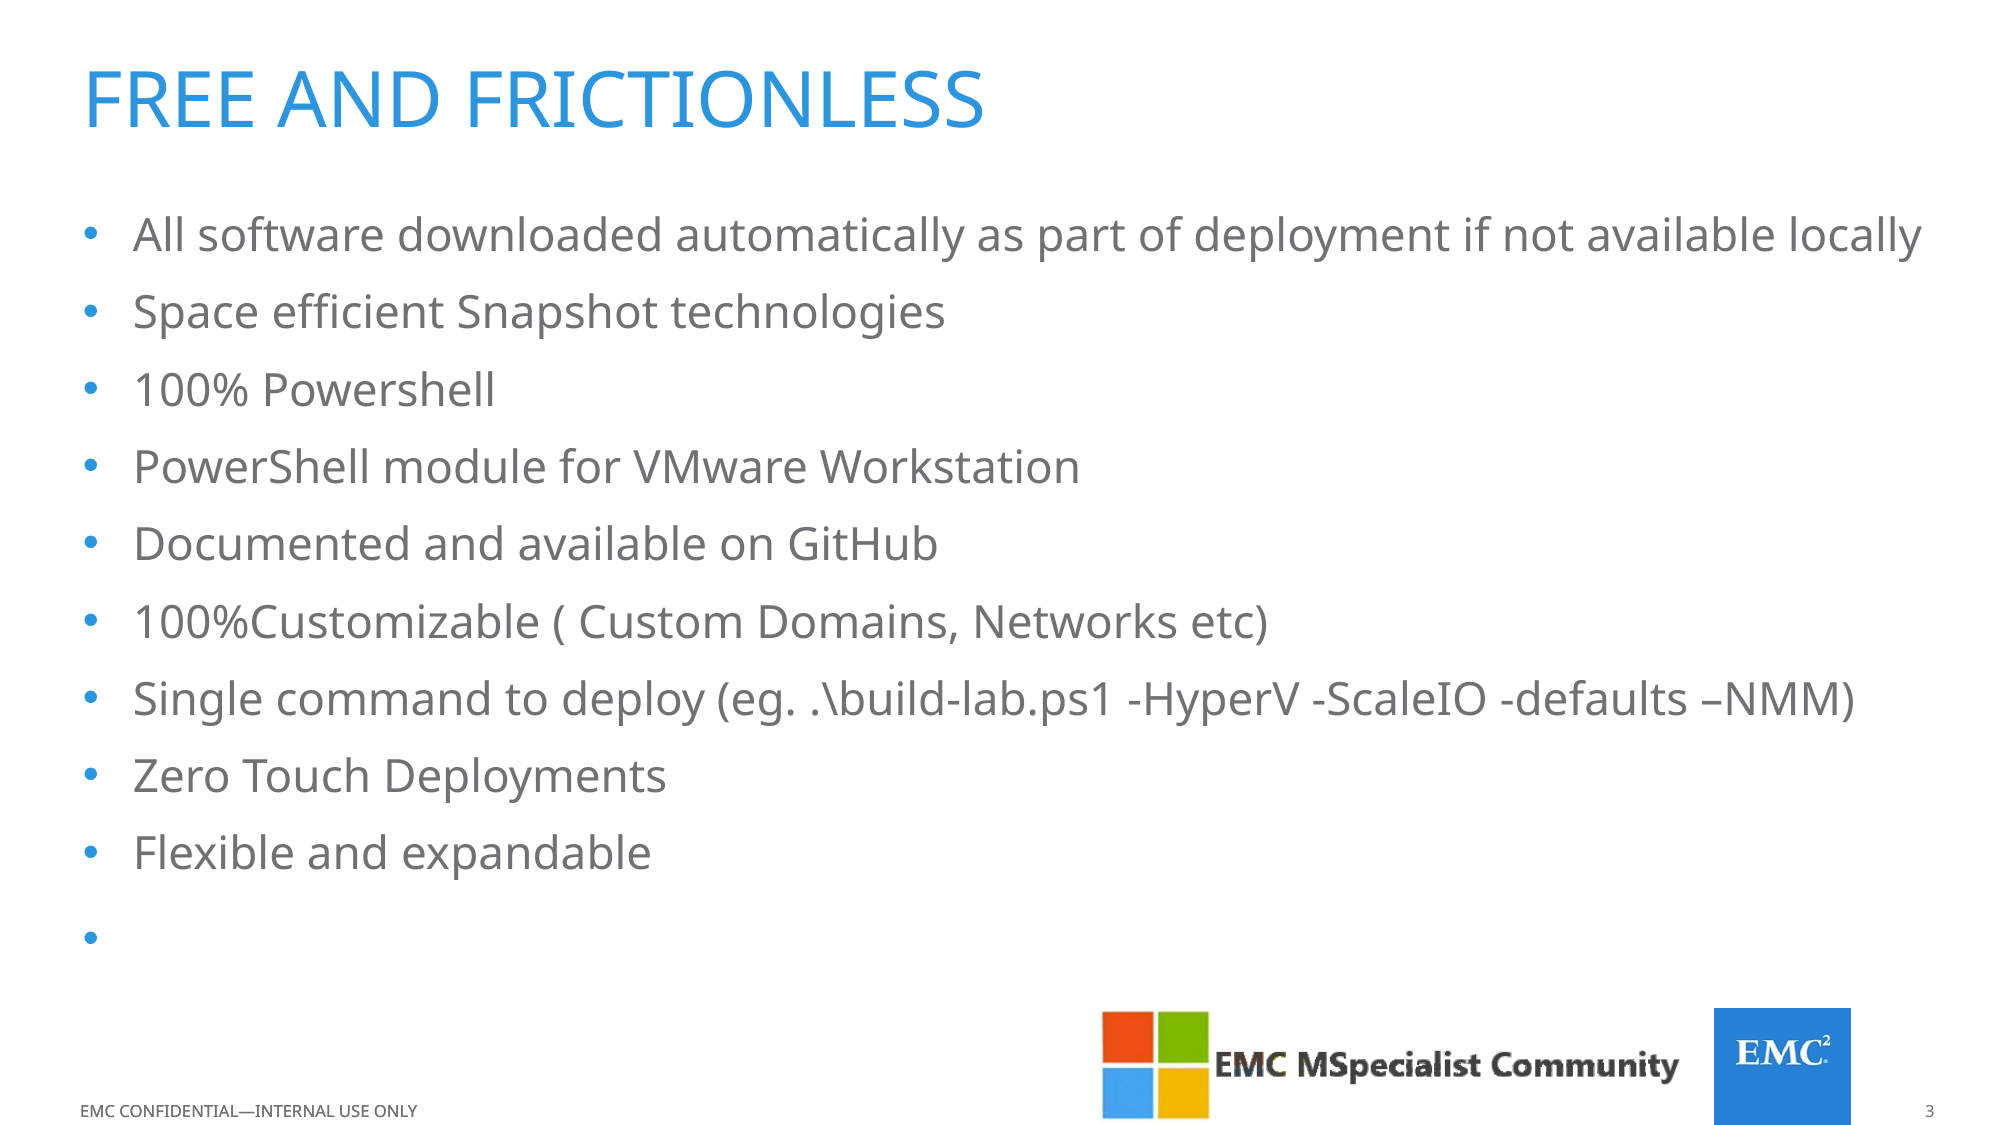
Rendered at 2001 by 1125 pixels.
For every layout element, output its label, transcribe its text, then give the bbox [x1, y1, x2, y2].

title Free and frictionless [82, 50, 1933, 144]
list All software downloaded automatically as part of deployment if not available locally Space efficient Snapshot technologies 100% Powershell PowerShell module for VMware Workstation Documented and available on GitHub 100%Customizable ( Custom Domains, Networks etc) Single command to deploy (eg. .\build-lab.ps1 -HyperV -ScaleIO -defaults –NMM) Zero Touch Deployments Flexible and expandable [82, 216, 1933, 993]
